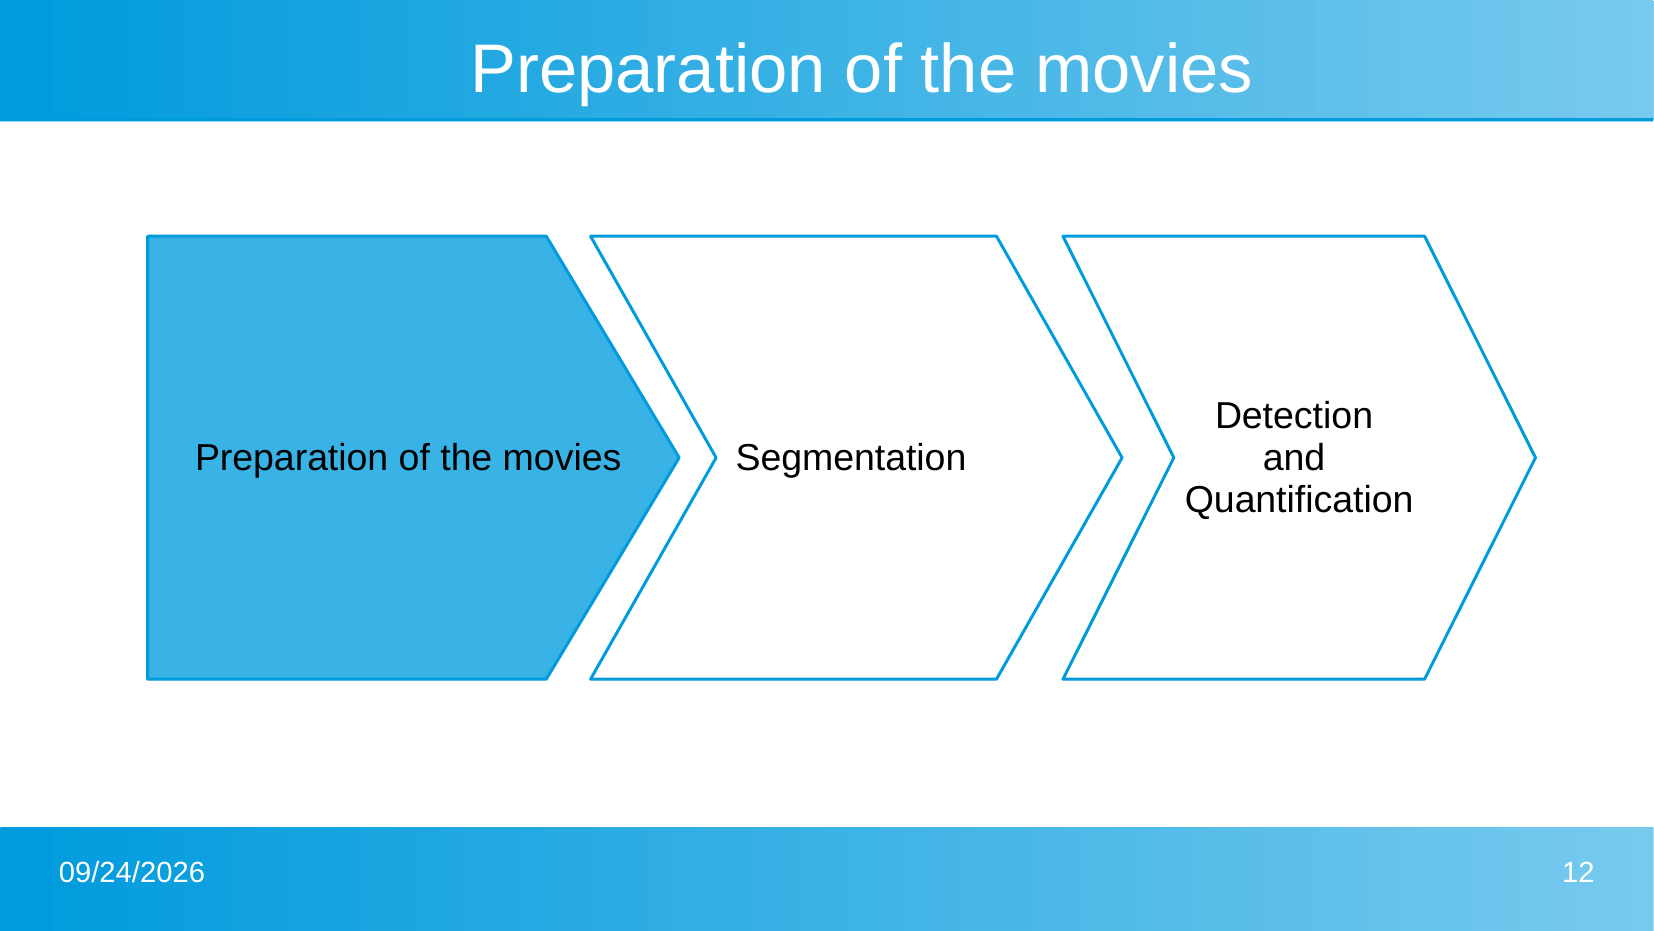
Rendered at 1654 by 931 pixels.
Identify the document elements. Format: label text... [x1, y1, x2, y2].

title Preparation of the movies [59, 29, 1595, 108]
text_box Segmentation [590, 236, 1123, 680]
text_box Preparation of the movies [147, 236, 680, 680]
text_box Detection and Quantification [1062, 236, 1536, 680]
